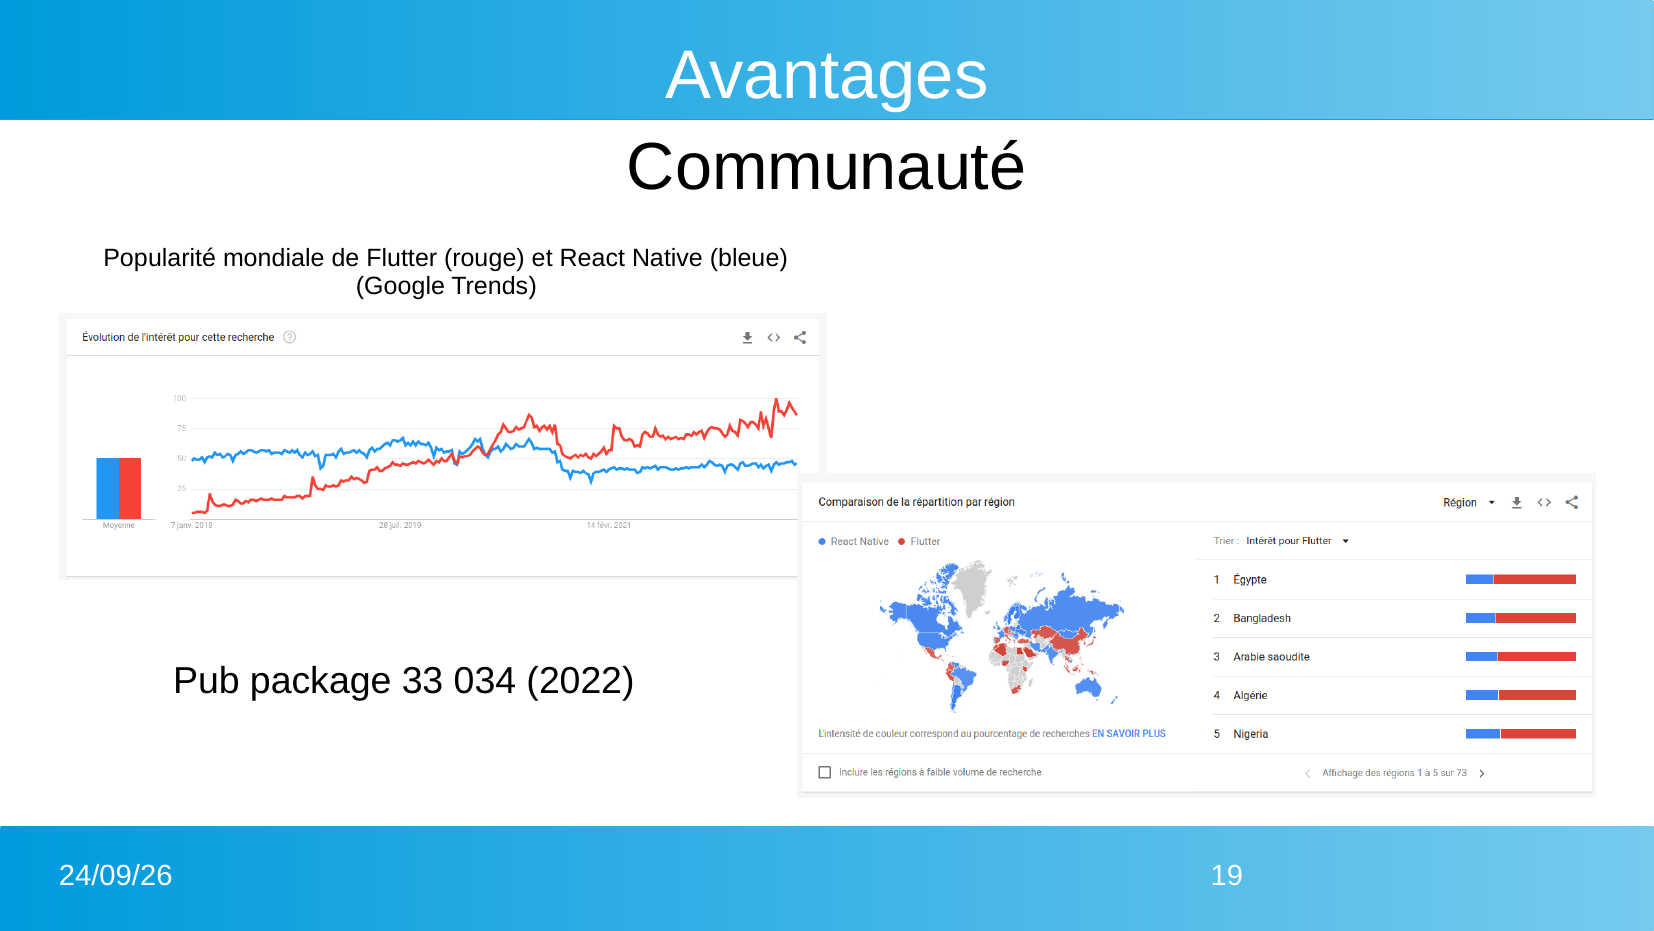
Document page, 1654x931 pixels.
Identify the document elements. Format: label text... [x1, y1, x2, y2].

text_box Pub package 33 034 (2022) [158, 651, 650, 709]
text_box [59, 856, 443, 916]
picture [59, 313, 1596, 798]
text_box [1210, 856, 1595, 916]
text_box Popularité mondiale de Flutter (rouge) et React Native (bleue) (Google Trends) [88, 236, 827, 308]
text_box Communauté [59, 118, 1595, 207]
title Avantages [59, 29, 1595, 108]
